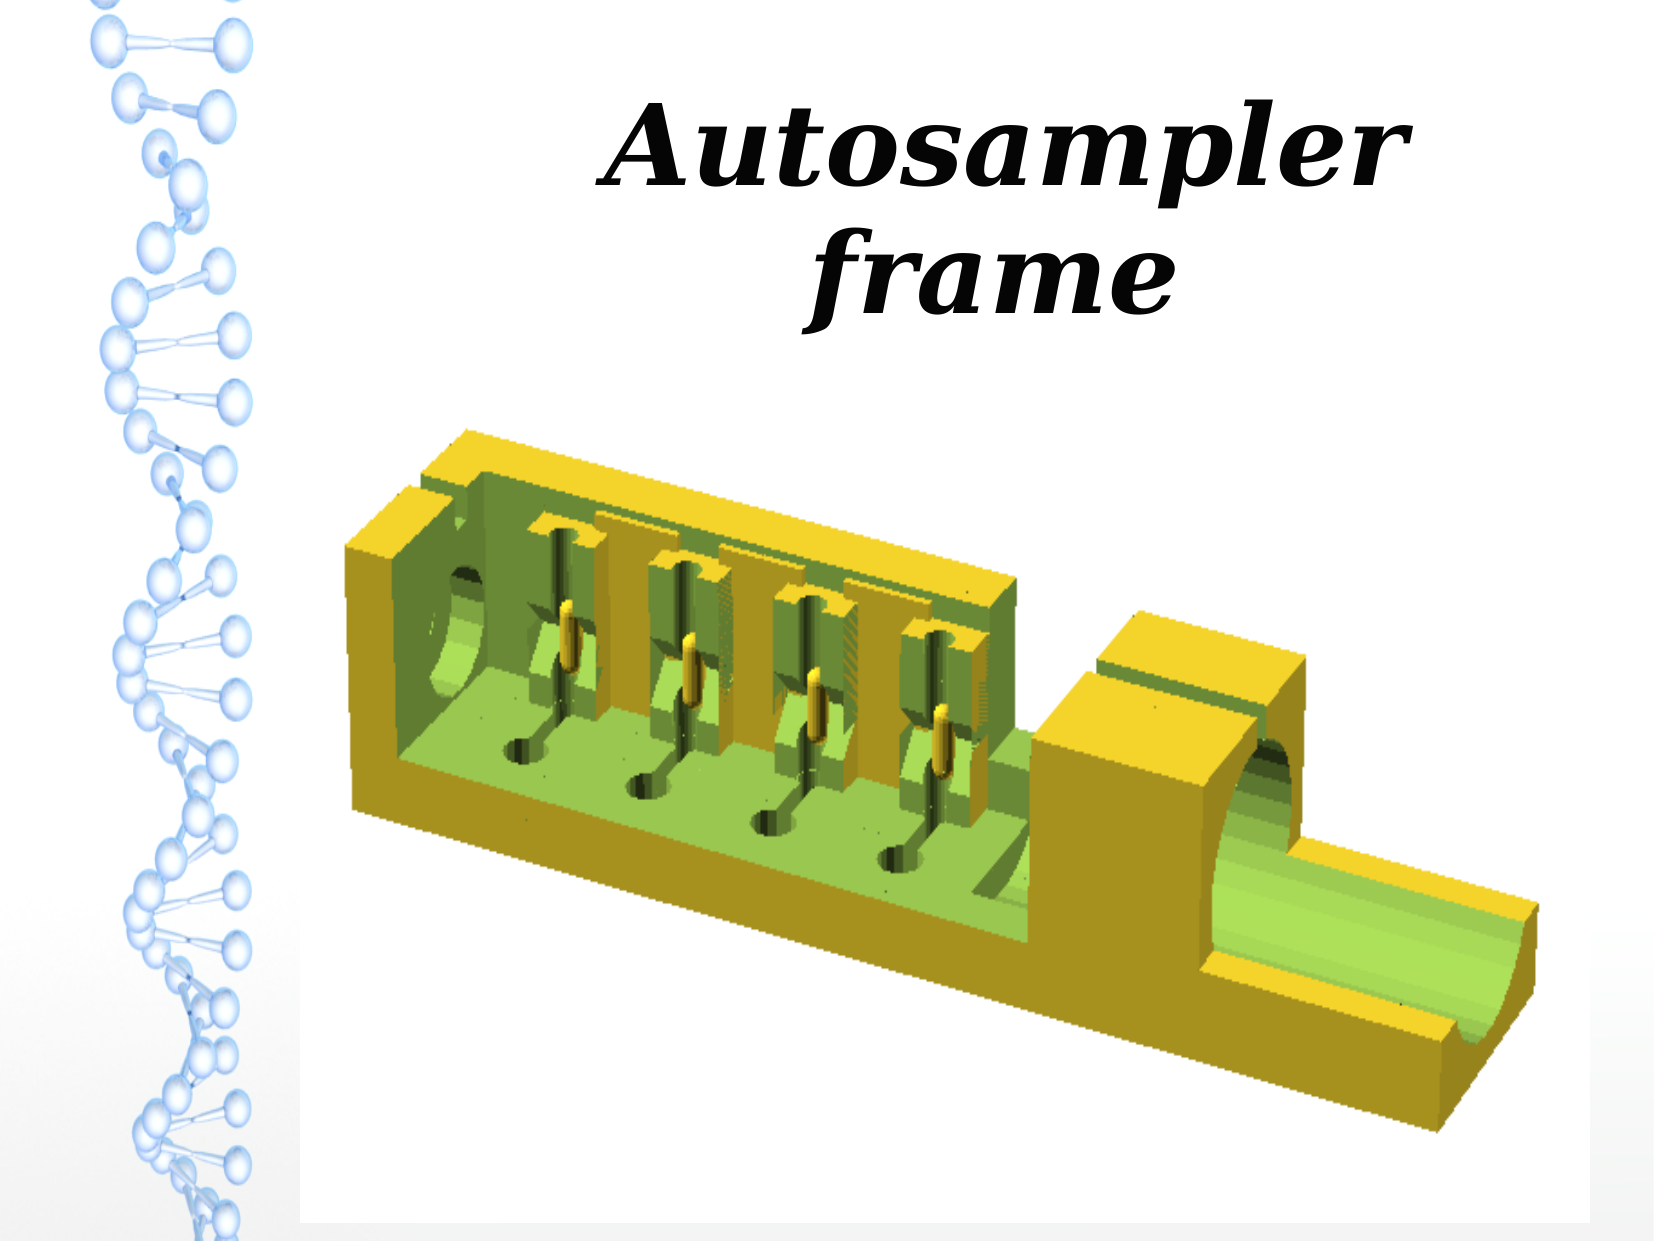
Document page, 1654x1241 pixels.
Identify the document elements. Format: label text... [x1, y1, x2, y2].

picture [0, 0, 1654, 1241]
text_box Autosampler frame [467, 48, 1546, 376]
